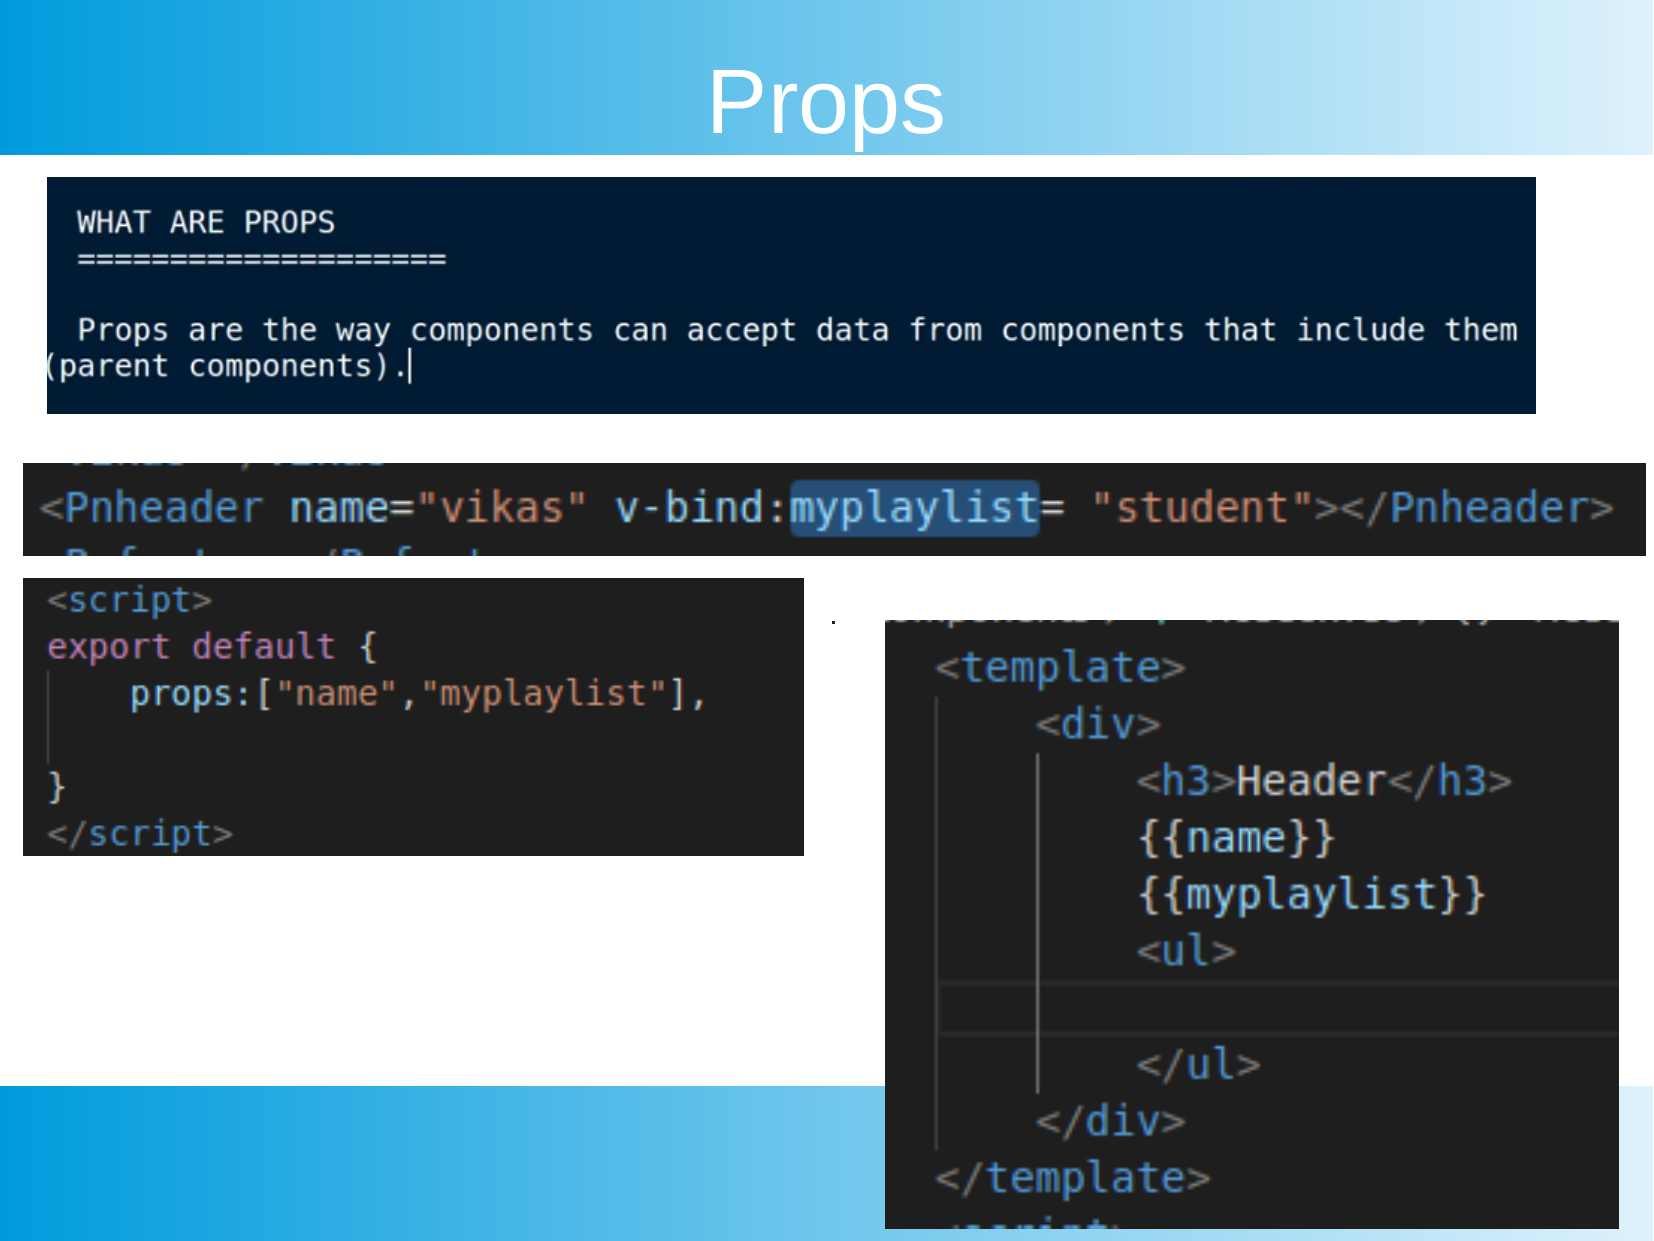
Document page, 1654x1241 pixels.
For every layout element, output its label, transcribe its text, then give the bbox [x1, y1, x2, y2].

picture [23, 463, 1646, 556]
picture [47, 177, 1536, 414]
picture [885, 620, 1619, 1229]
picture [23, 578, 804, 856]
title Props [82, 49, 1571, 155]
